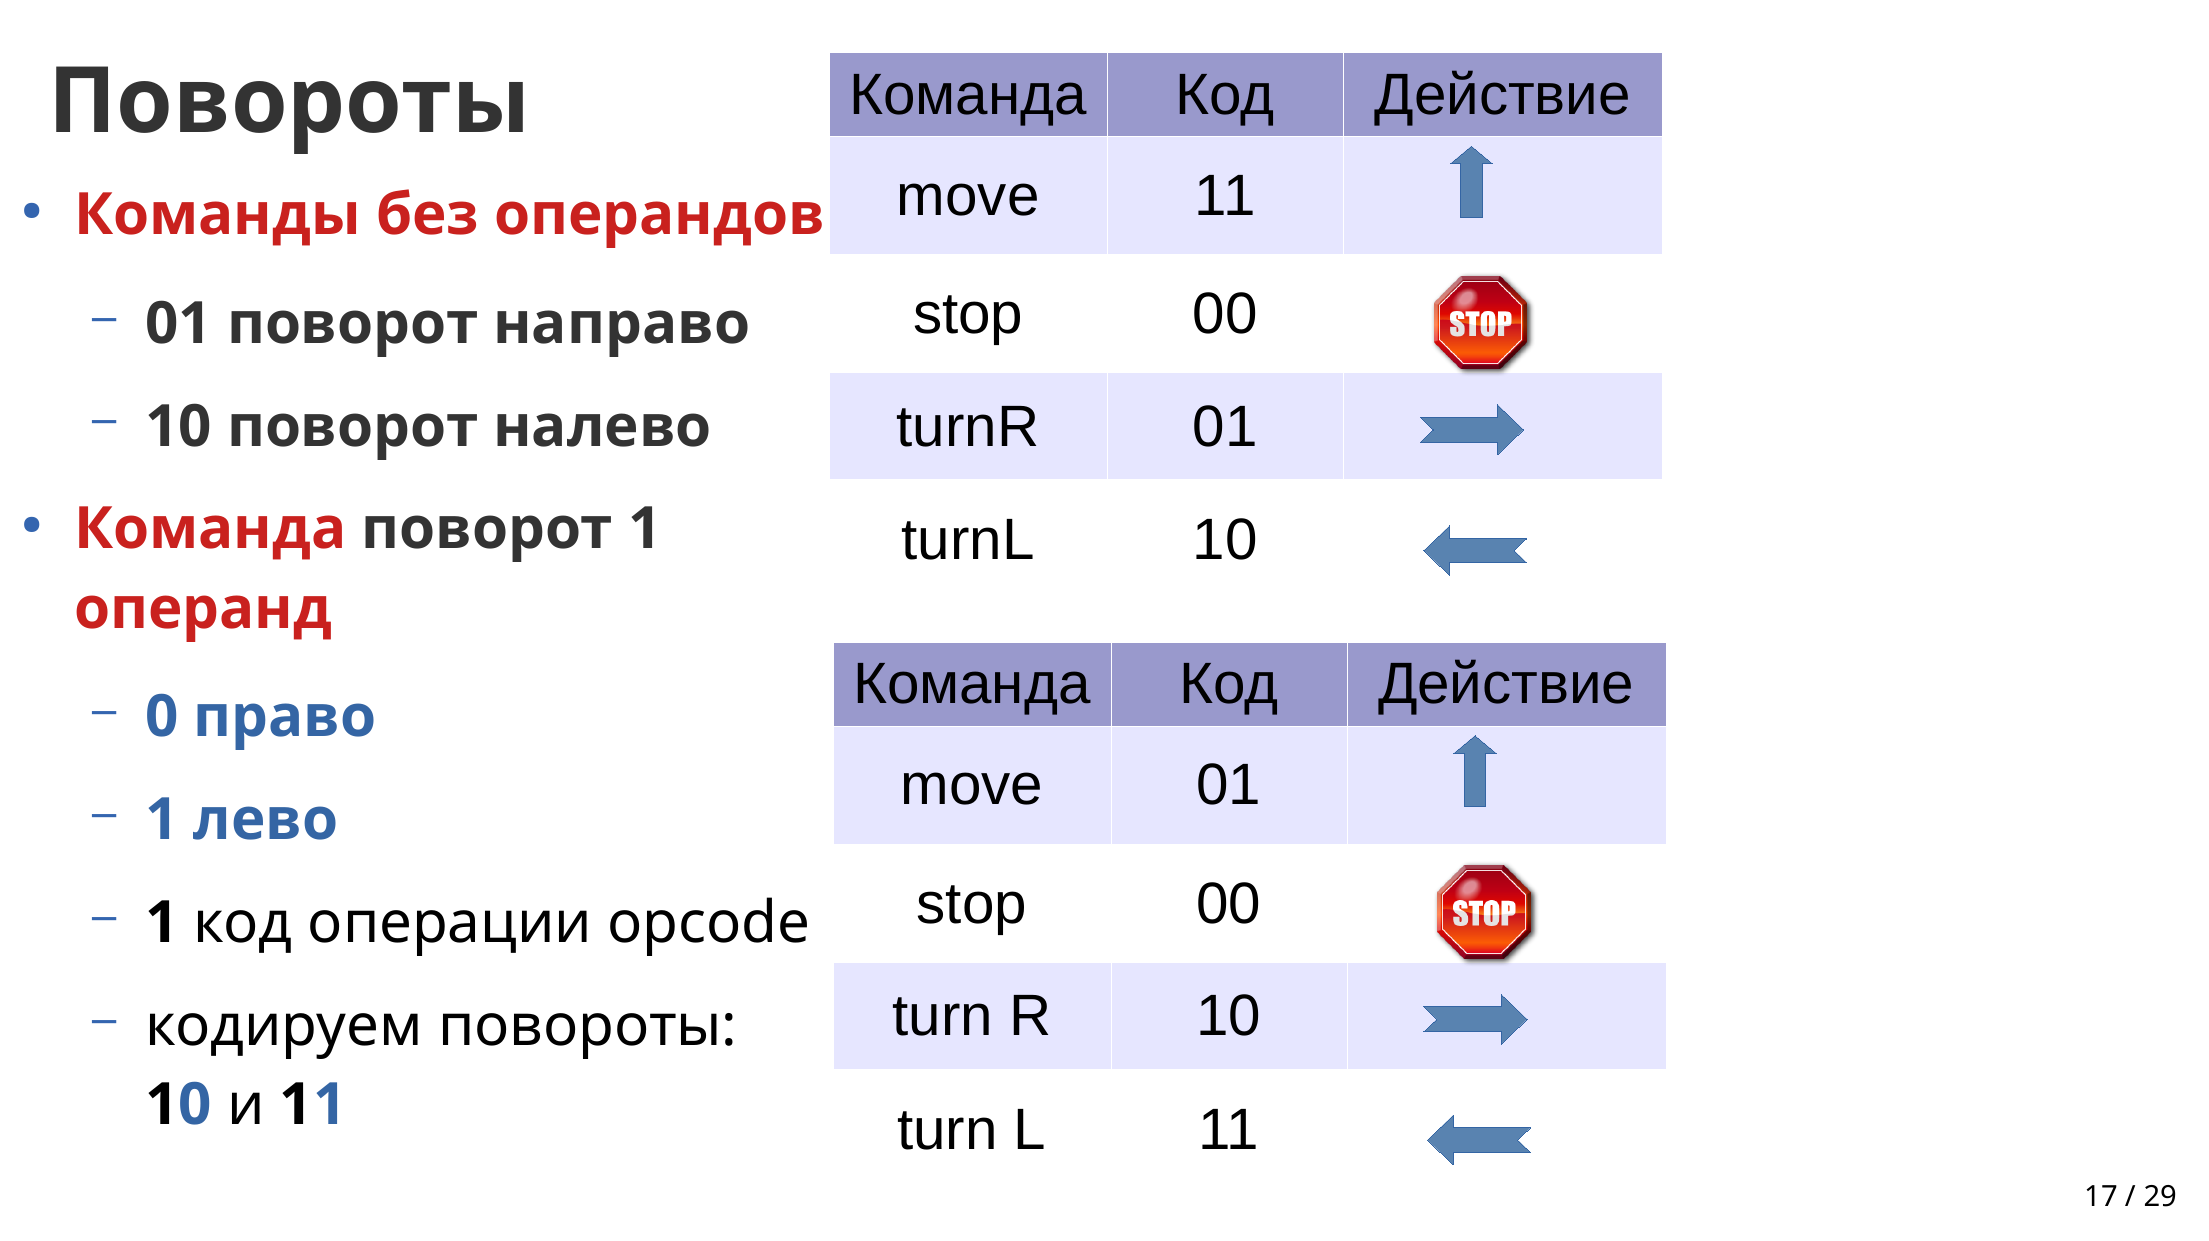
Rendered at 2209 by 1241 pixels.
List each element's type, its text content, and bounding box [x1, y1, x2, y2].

table_header Код [1112, 643, 1347, 726]
table_cell 01 [1112, 727, 1347, 844]
table_cell [1344, 137, 1662, 254]
list Команды без операндов 01 поворот направо 10 поворот налево Команда поворот 1 операнд 0 право 1 лево 1 код операции opcode кодируем повороты: 10 и 11 [3, 172, 842, 1153]
table_cell 00 [1112, 845, 1347, 962]
table_cell stop [830, 255, 1107, 372]
table_cell 10 [1112, 963, 1347, 1069]
table_cell turnR [830, 373, 1107, 479]
text_box [1423, 994, 1528, 1045]
table_header Команда [834, 643, 1111, 726]
table_cell 00 [1108, 255, 1343, 372]
table_cell [1348, 727, 1666, 844]
title Повороты [48, 34, 2174, 160]
table_cell 01 [1108, 373, 1343, 479]
table_cell move [830, 137, 1107, 254]
table_header Команда [830, 53, 1107, 136]
text_box [1423, 525, 1527, 576]
table_cell [1344, 255, 1662, 372]
table_cell [1348, 963, 1666, 1069]
table_cell [1348, 1070, 1666, 1190]
text_box [1427, 1115, 1531, 1165]
table_cell 10 [1108, 480, 1343, 600]
table_cell stop [834, 845, 1111, 962]
table_header Код [1108, 53, 1343, 136]
text_box [1450, 146, 1493, 218]
table_cell turnL [830, 480, 1107, 600]
picture [1427, 855, 1541, 969]
table_cell [1344, 480, 1662, 600]
table_cell 11 [1108, 137, 1343, 254]
table_cell turn R [834, 963, 1111, 1069]
table_cell turn L [834, 1070, 1111, 1190]
table_header Действие [1344, 53, 1662, 136]
text_box [1420, 404, 1524, 455]
table_header Действие [1348, 643, 1666, 726]
table_cell 11 [1112, 1070, 1347, 1190]
text_box [1453, 735, 1497, 807]
table_cell [1344, 373, 1662, 479]
table_cell [1348, 845, 1666, 962]
picture [1424, 266, 1537, 379]
table_cell move [834, 727, 1111, 844]
